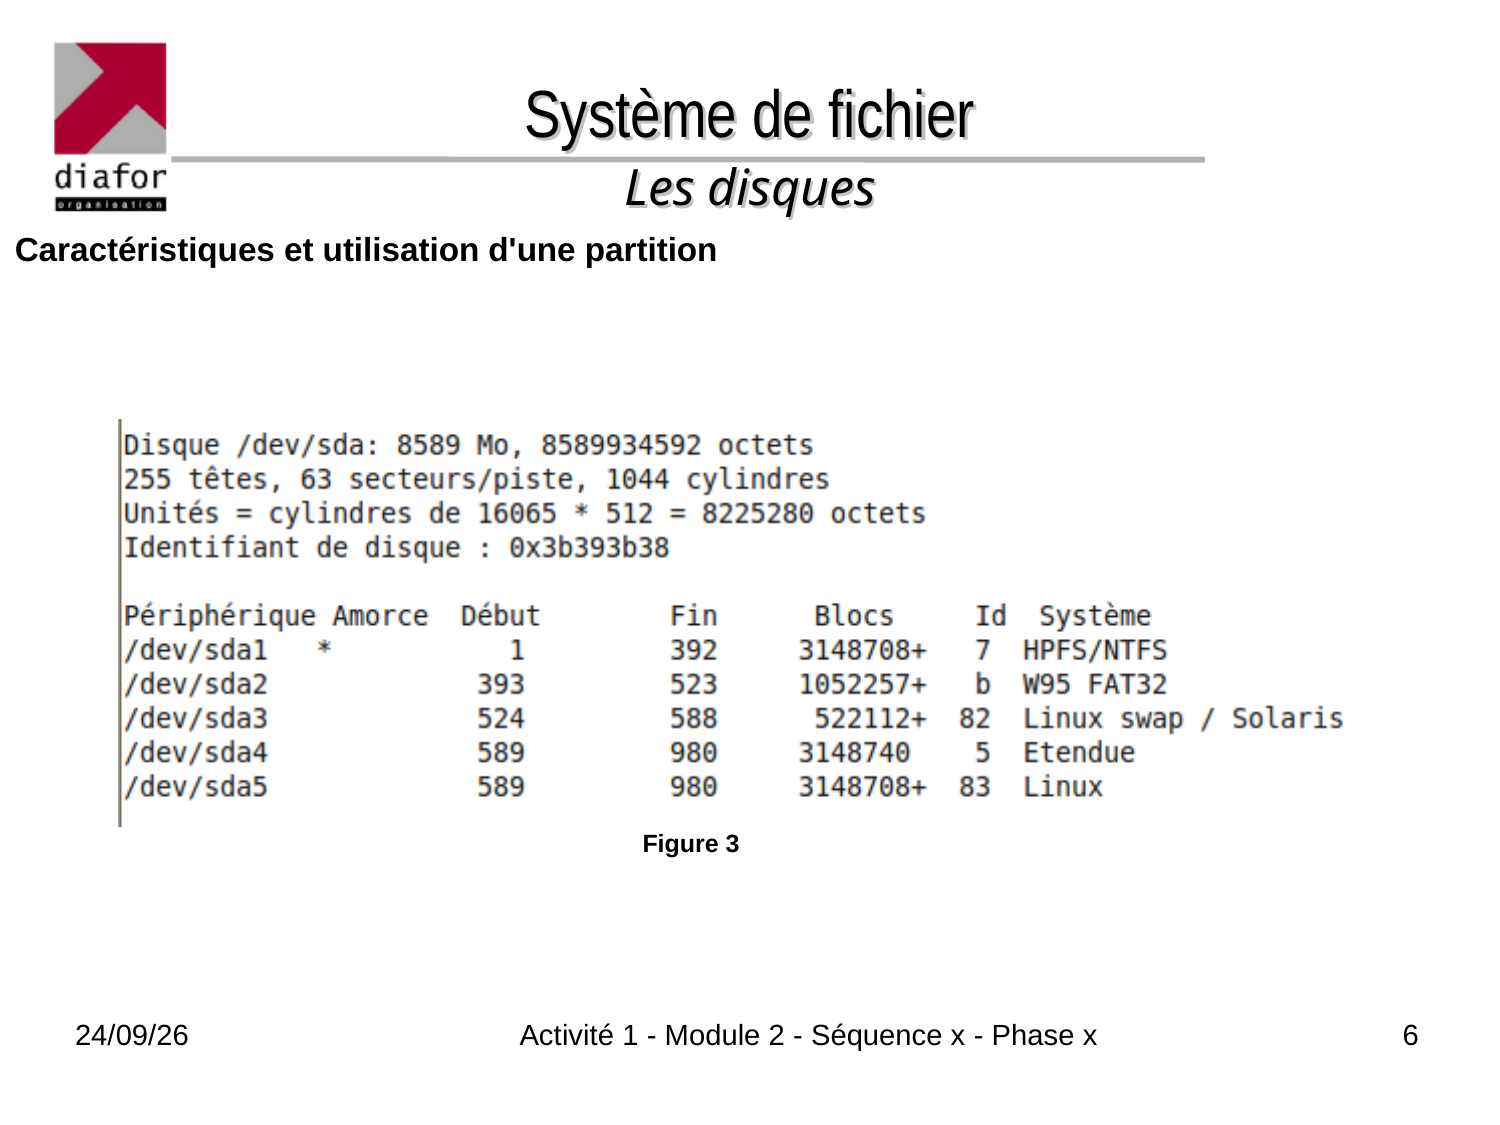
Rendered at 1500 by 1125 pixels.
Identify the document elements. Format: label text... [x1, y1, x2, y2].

text_box Caractéristiques et utilisation d'une partition [0, 230, 734, 276]
text_box Figure 3 [627, 826, 755, 865]
picture [53, 42, 168, 213]
title Système de fichier Les disques [75, 45, 1426, 250]
picture [118, 419, 1363, 827]
